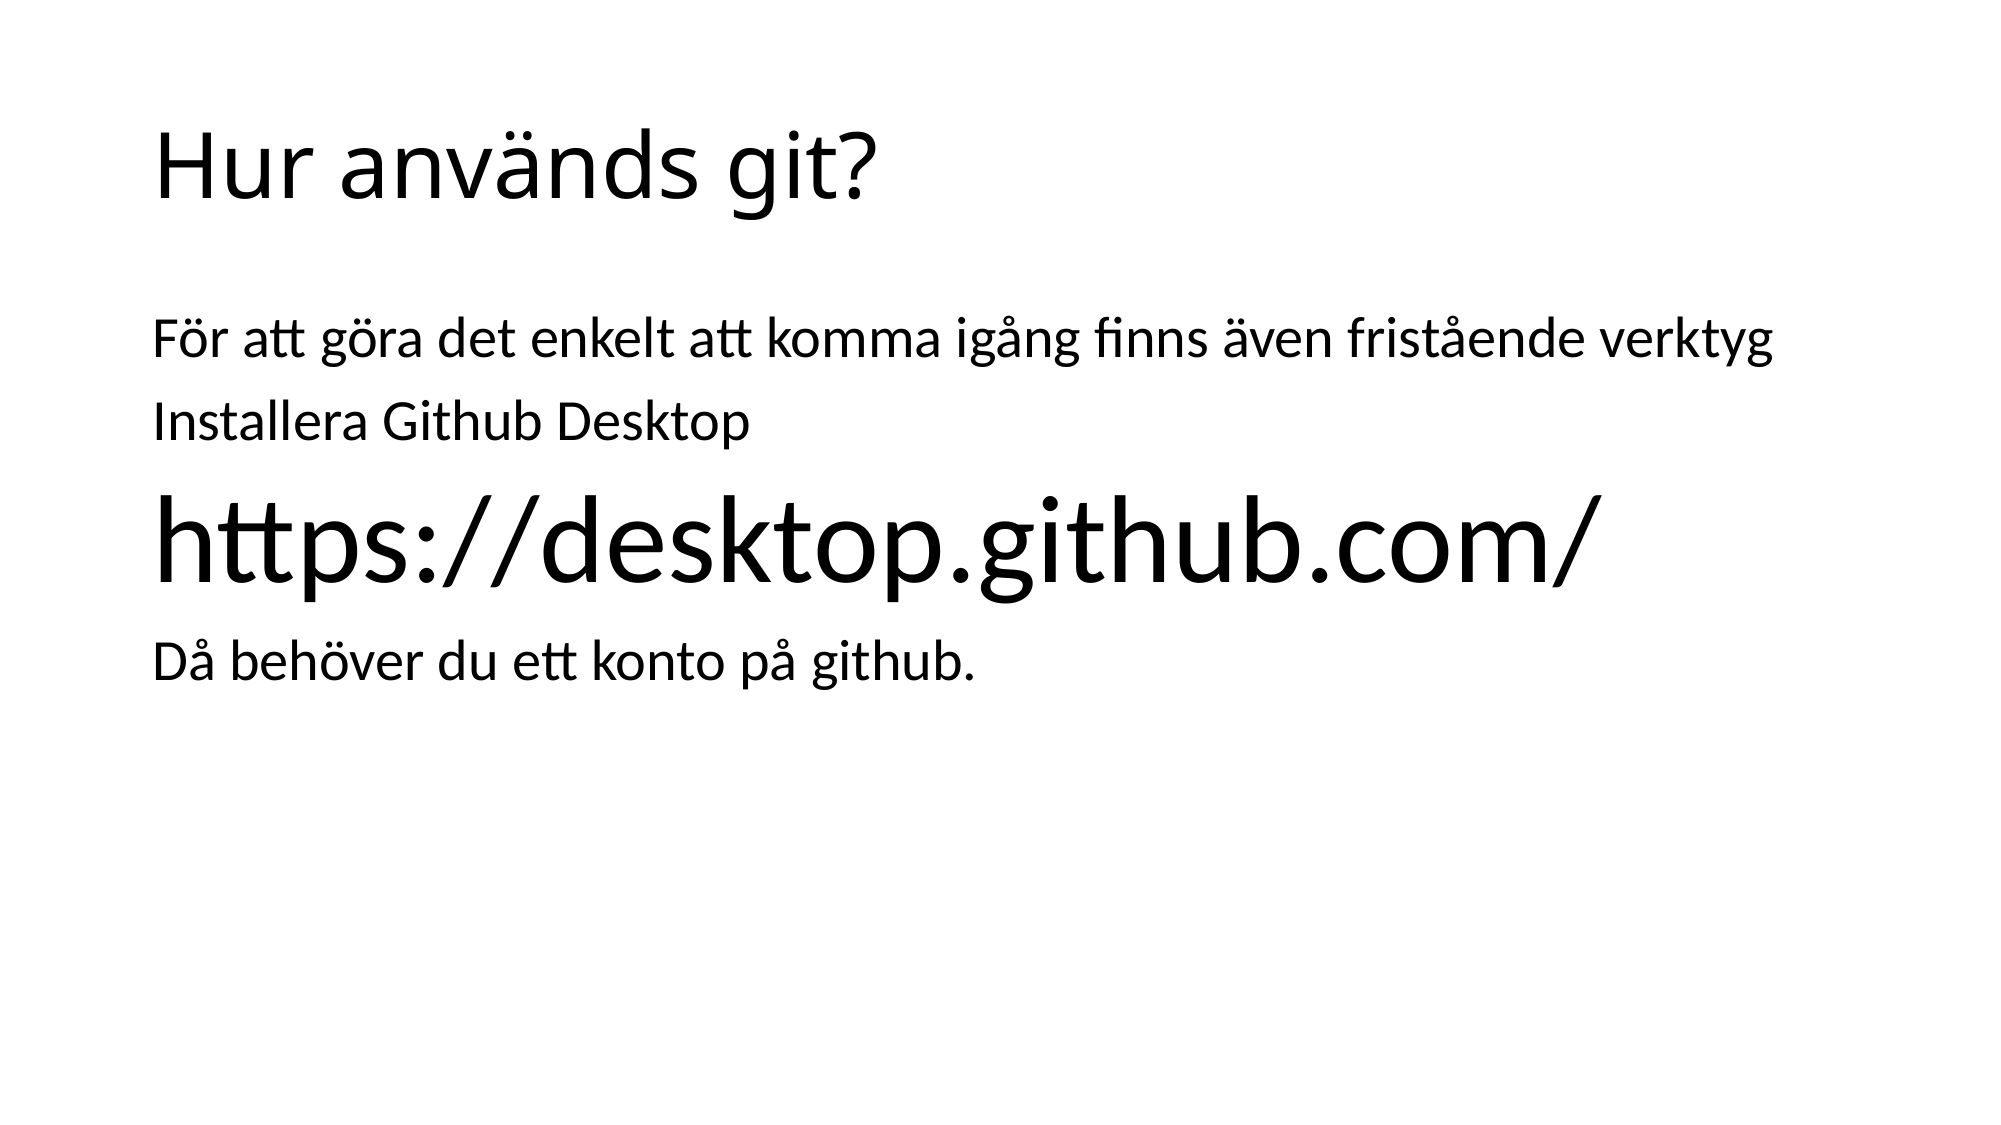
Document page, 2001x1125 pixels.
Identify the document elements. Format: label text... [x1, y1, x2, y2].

title Hur används git? [137, 59, 1863, 278]
list För att göra det enkelt att komma igång finns även fristående verktyg Installera Github Desktop https://desktop.github.com/ Då behöver du ett konto på github. [137, 299, 1863, 1014]
